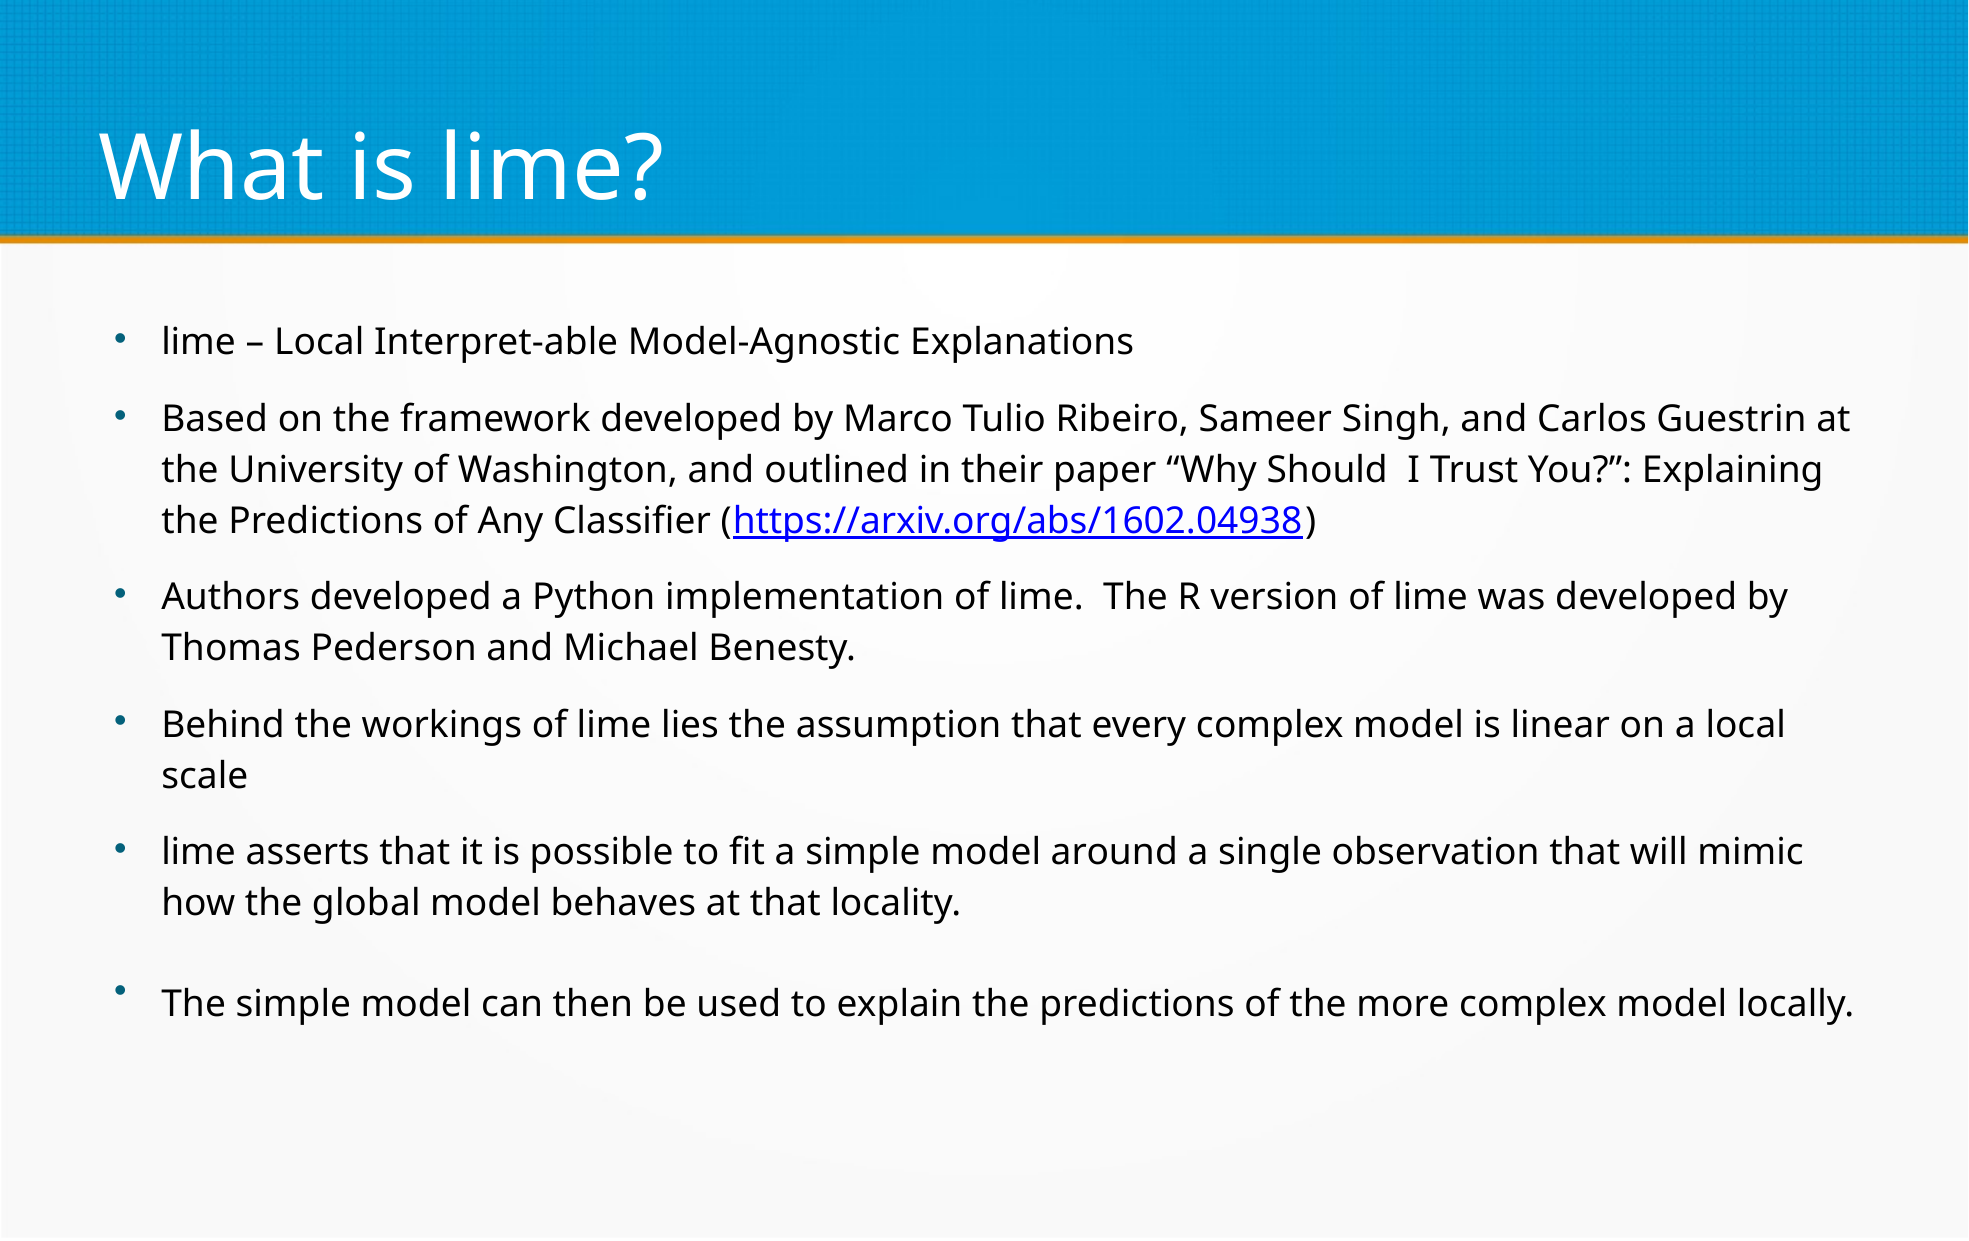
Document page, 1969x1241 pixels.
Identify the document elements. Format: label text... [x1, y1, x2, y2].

text_box lime – Local Interpret-able Model-Agnostic Explanations Based on the framework developed by Marco Tulio Ribeiro, Sameer Singh, and Carlos Guestrin at the University of Washington, and outlined in their paper “Why Should I Trust You?”: Explaining the Predictions of Any Classifier (https://arxiv.org/abs/1602.04938) Authors developed a Python implementation of lime. The R version of lime was developed by Thomas Pederson and Michael Benesty. Behind the workings of lime lies the assumption that every complex model is linear on a local scale lime asserts that it is possible to fit a simple model around a single observation that will mimic how the global model behaves at that locality. The simple model can then be used to explain the predictions of the more complex model locally. [98, 315, 1860, 1080]
text_box What is lime? [98, 19, 1870, 227]
picture [0, 233, 1969, 1241]
